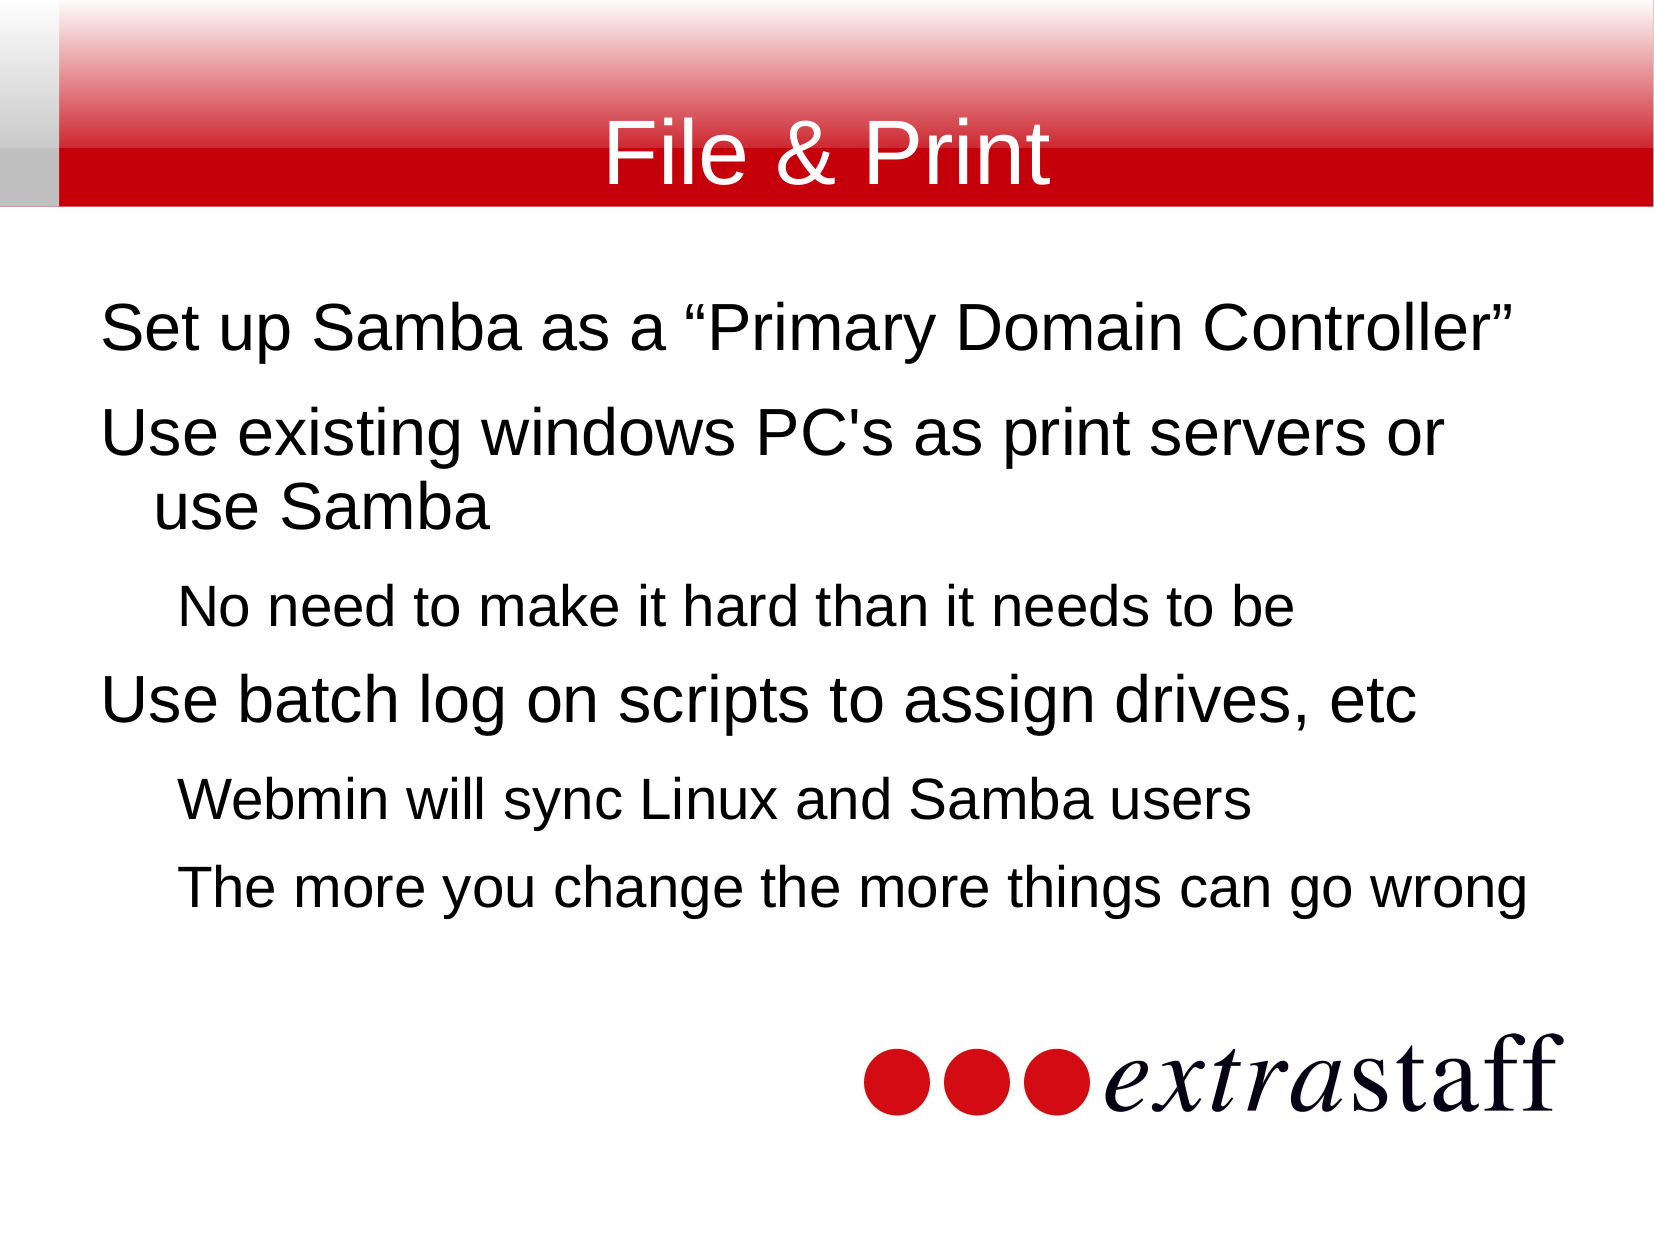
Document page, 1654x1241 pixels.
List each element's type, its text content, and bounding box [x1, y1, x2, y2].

list Set up Samba as a “Primary Domain Controller” Use existing windows PC's as print servers or use Samba No need to make it hard than it needs to be Use batch log on scripts to assign drives, etc Webmin will sync Linux and Samba users The more you change the more things can go wrong [82, 290, 1571, 1094]
title File & Print [82, 56, 1571, 250]
picture [863, 1094, 1565, 1116]
